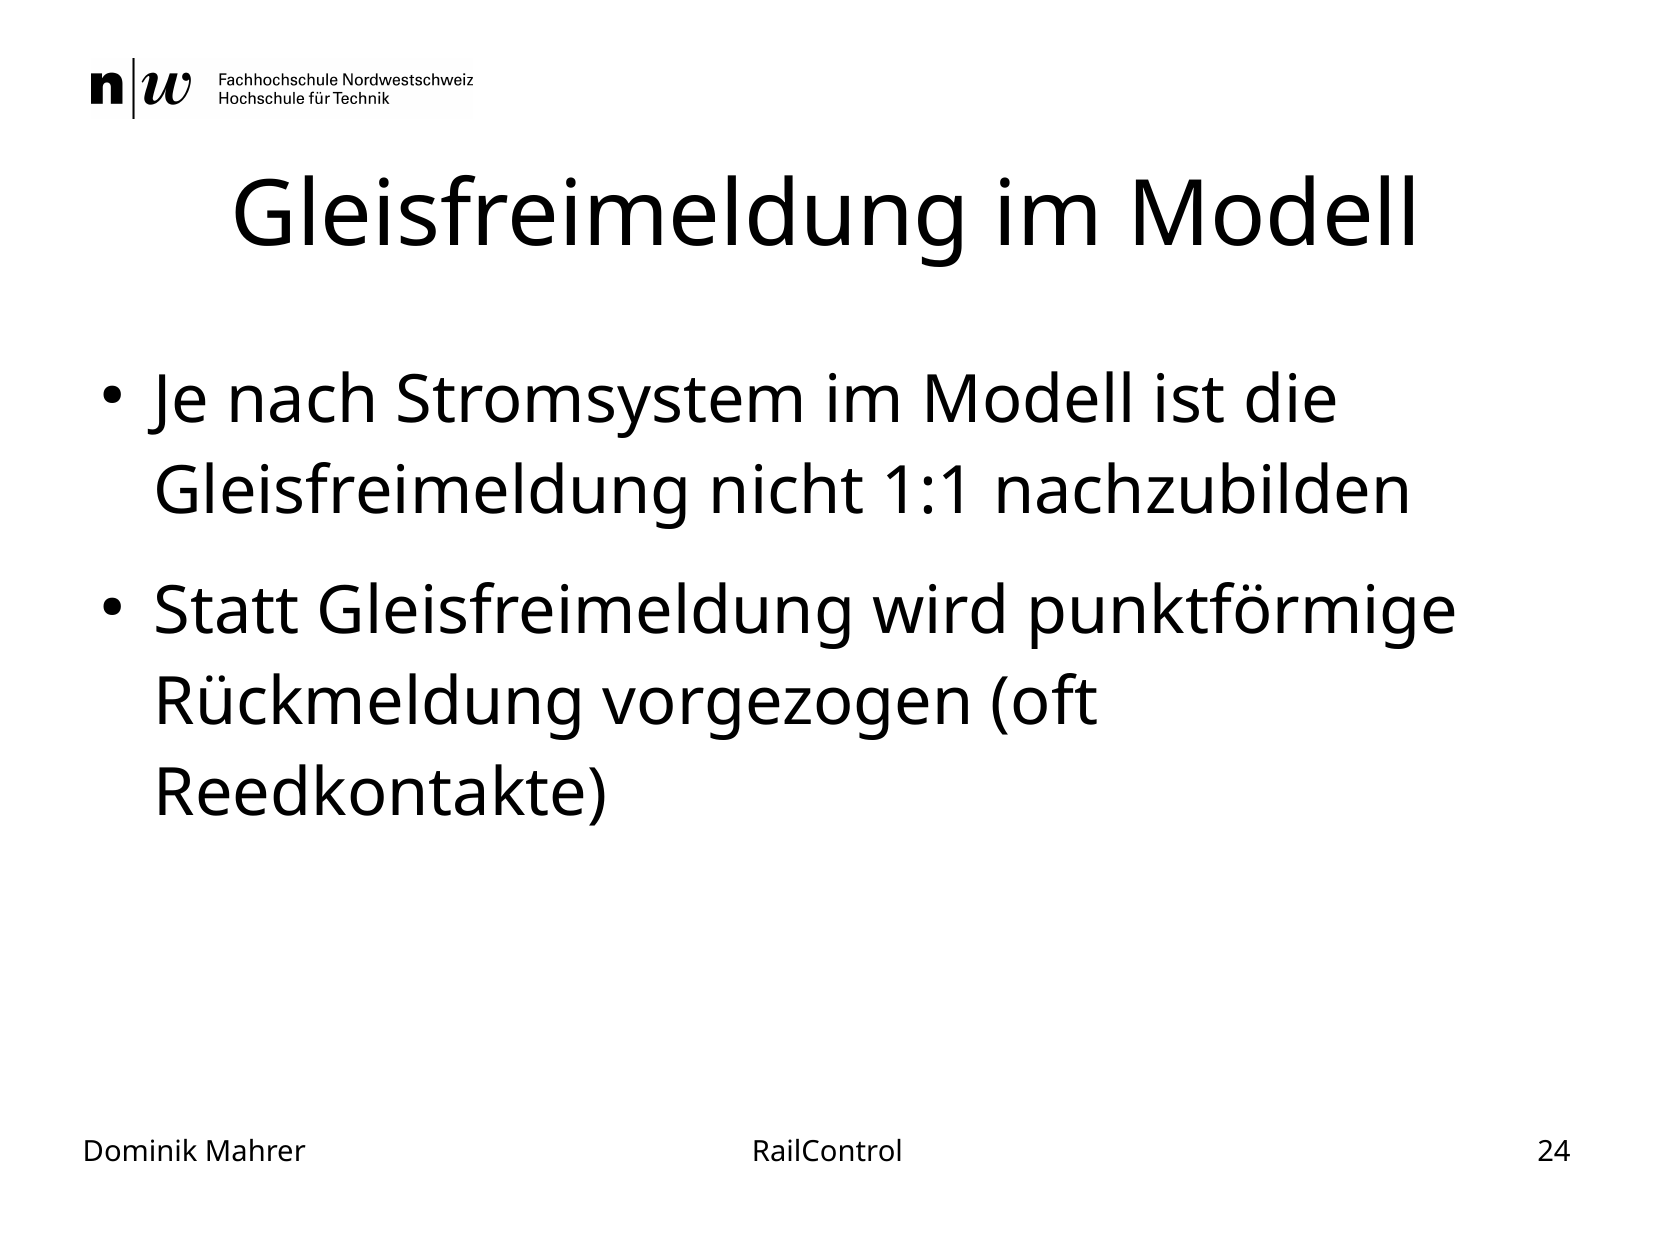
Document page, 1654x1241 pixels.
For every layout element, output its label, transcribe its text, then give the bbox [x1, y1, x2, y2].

title Gleisfreimeldung im Modell [82, 153, 1571, 267]
list Je nach Stromsystem im Modell ist die Gleisfreimeldung nicht 1:1 nachzubilden Statt Gleisfreimeldung wird punktförmige Rückmeldung vorgezogen (oft Reedkontakte) [82, 351, 1571, 1063]
picture [91, 58, 473, 119]
